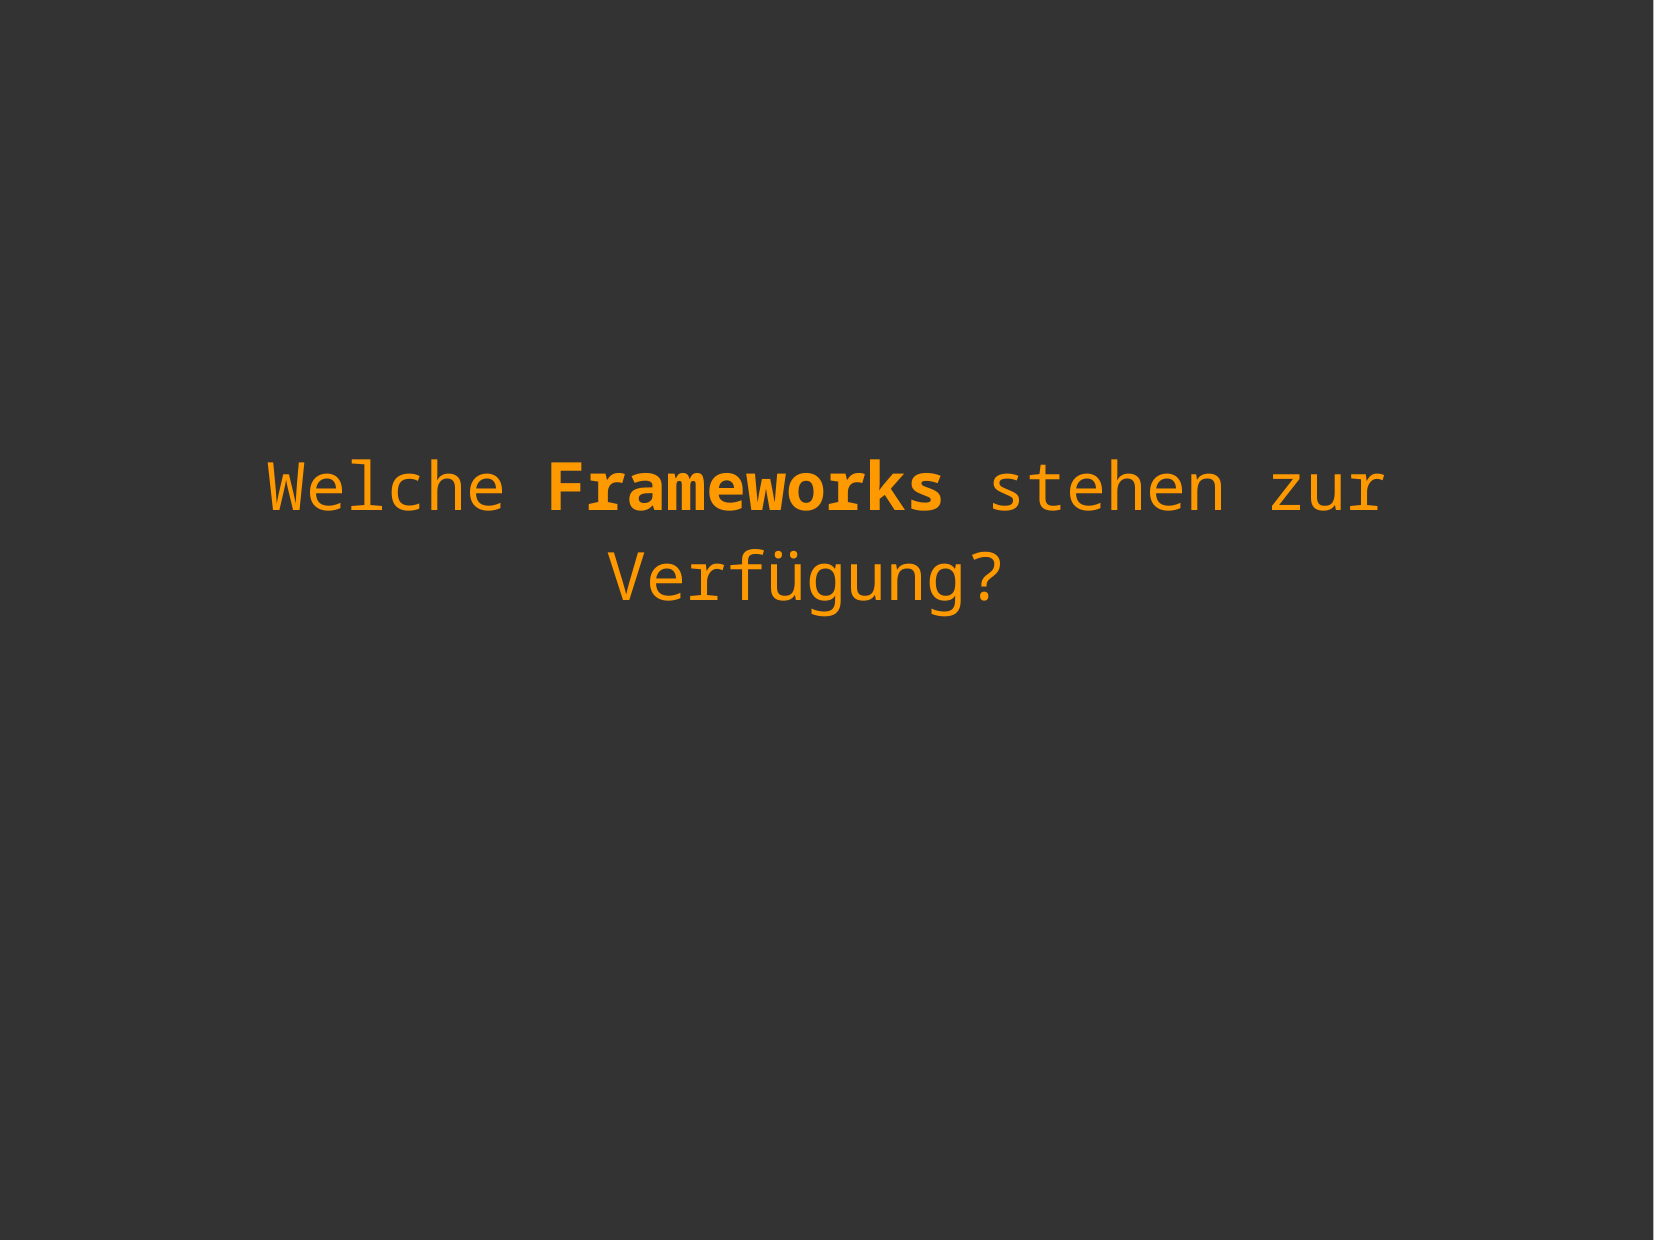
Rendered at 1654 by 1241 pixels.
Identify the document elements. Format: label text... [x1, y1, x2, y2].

subtitle Welche Frameworks stehen zur Verfügung? [82, 49, 1571, 1010]
